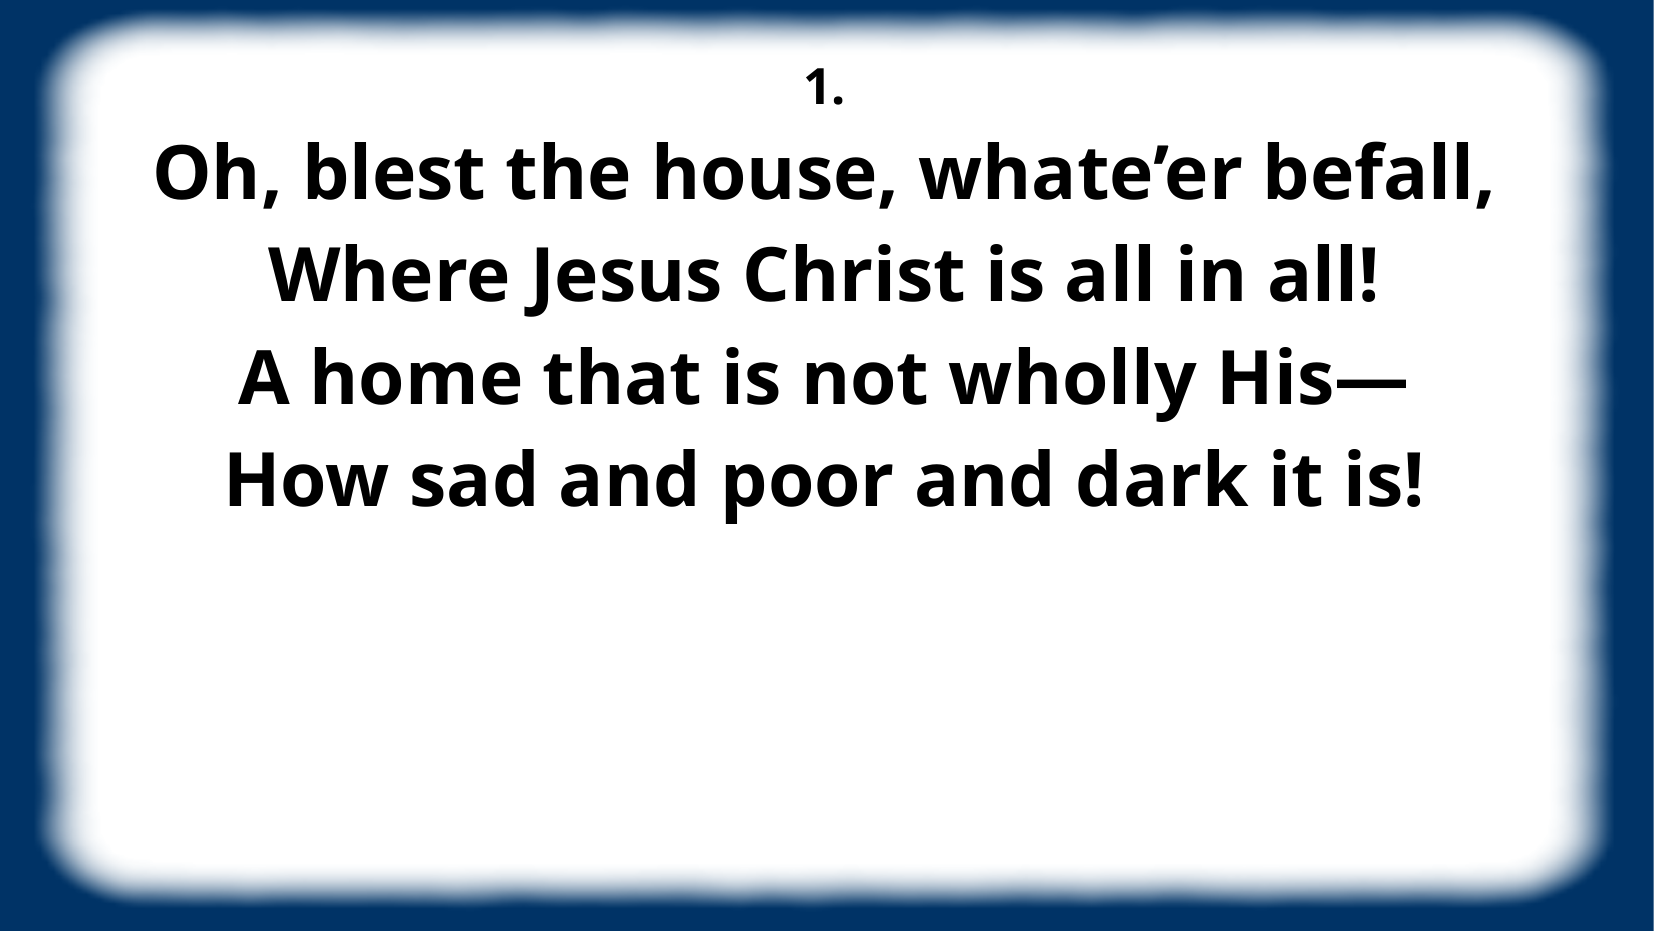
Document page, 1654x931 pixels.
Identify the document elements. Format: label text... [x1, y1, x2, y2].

text_box 1. Oh, blest the house, whate’er befall, Where Jesus Christ is all in all! A home that is not wholly His— How sad and poor and dark it is! [97, 43, 1553, 524]
picture [0, 0, 1654, 931]
